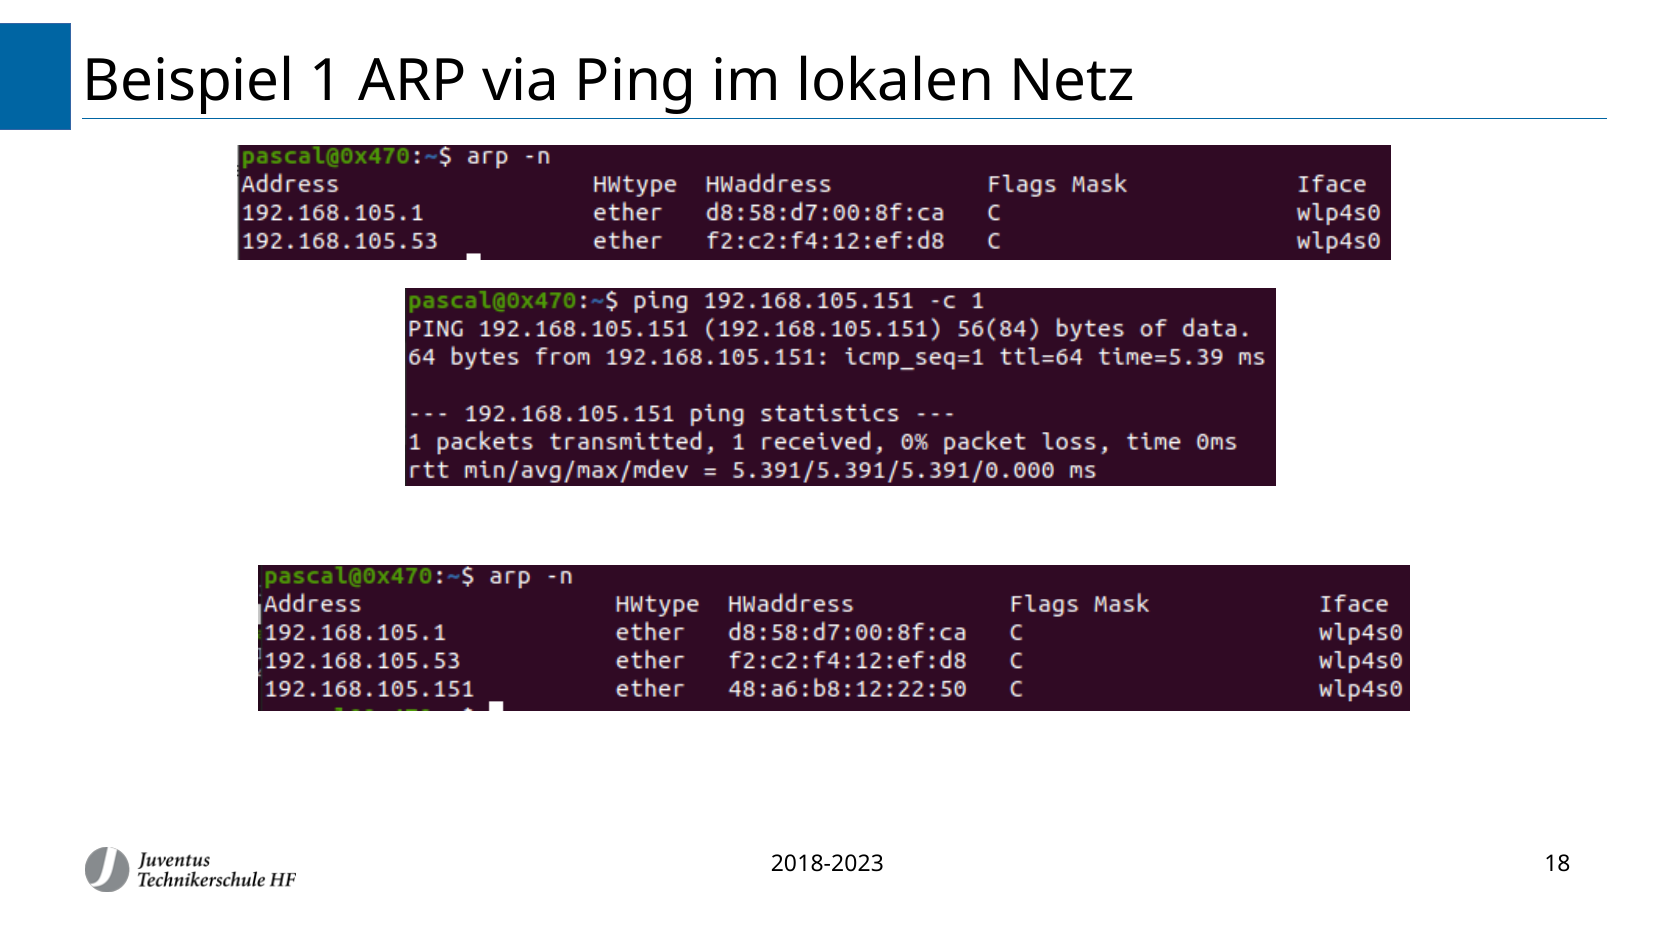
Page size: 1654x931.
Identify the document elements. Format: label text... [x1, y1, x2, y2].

picture [405, 288, 1276, 486]
picture [85, 847, 296, 892]
picture [258, 565, 1410, 711]
title Beispiel 1 ARP via Ping im lokalen Netz [82, 37, 1571, 119]
picture [237, 145, 1391, 260]
